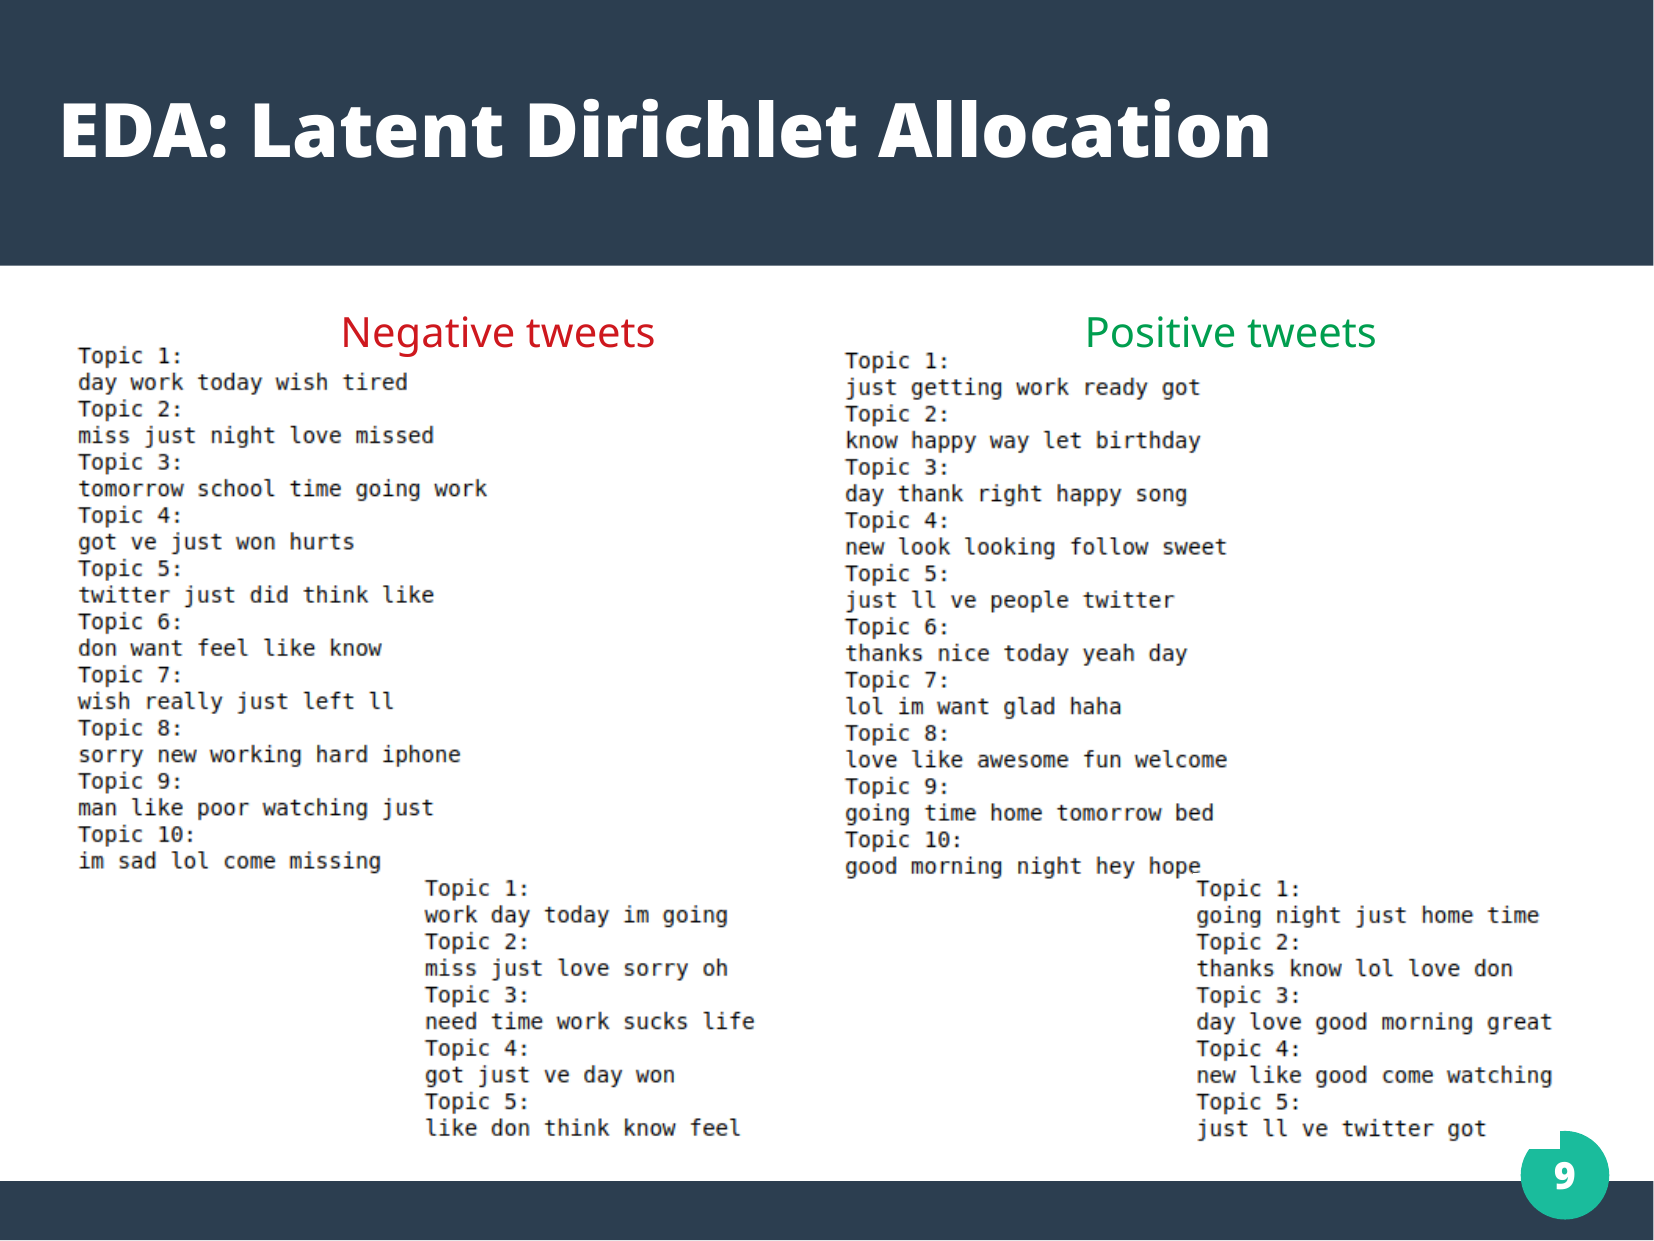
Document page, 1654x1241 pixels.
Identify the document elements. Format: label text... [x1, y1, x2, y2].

text_box Negative tweets [325, 295, 756, 408]
picture [70, 337, 768, 1158]
picture [837, 342, 1560, 1149]
text_box Positive tweets [1069, 295, 1501, 408]
title EDA: Latent Dirichlet Allocation [59, 49, 1595, 207]
